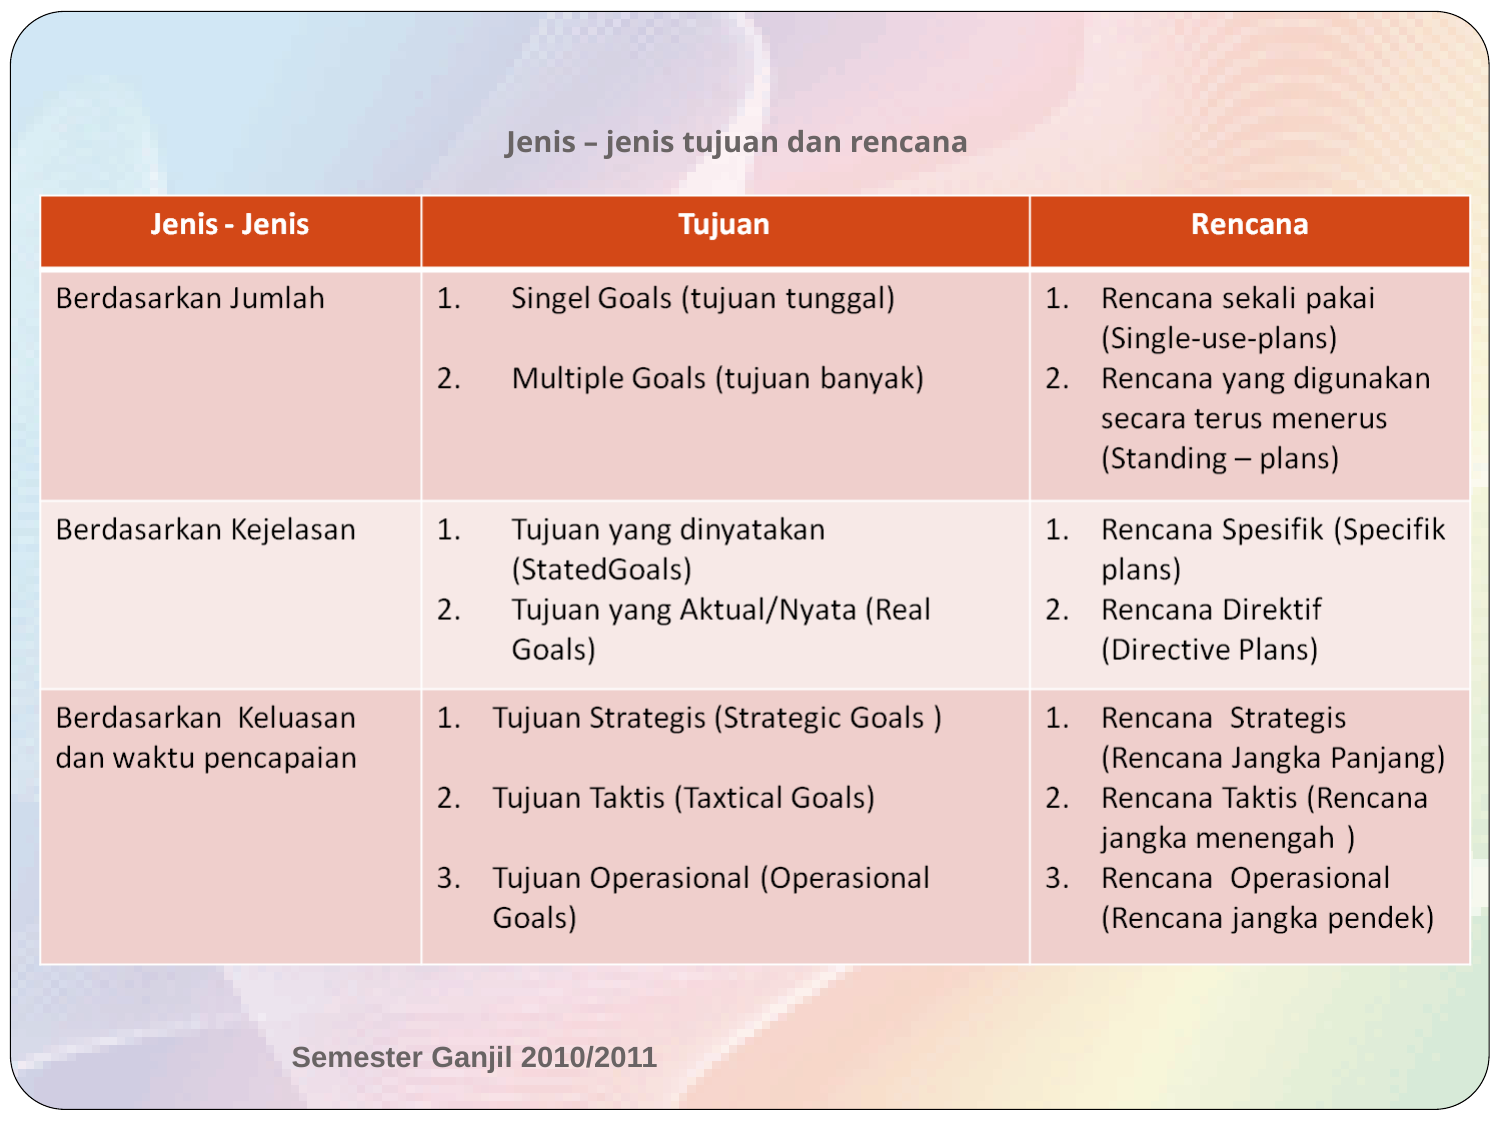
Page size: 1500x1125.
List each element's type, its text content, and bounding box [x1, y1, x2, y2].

text_box Semester Ganjil 2010/2011 [150, 1023, 801, 1088]
picture [28, 184, 1482, 977]
title Jenis – jenis tujuan dan rencana [100, 66, 1376, 174]
